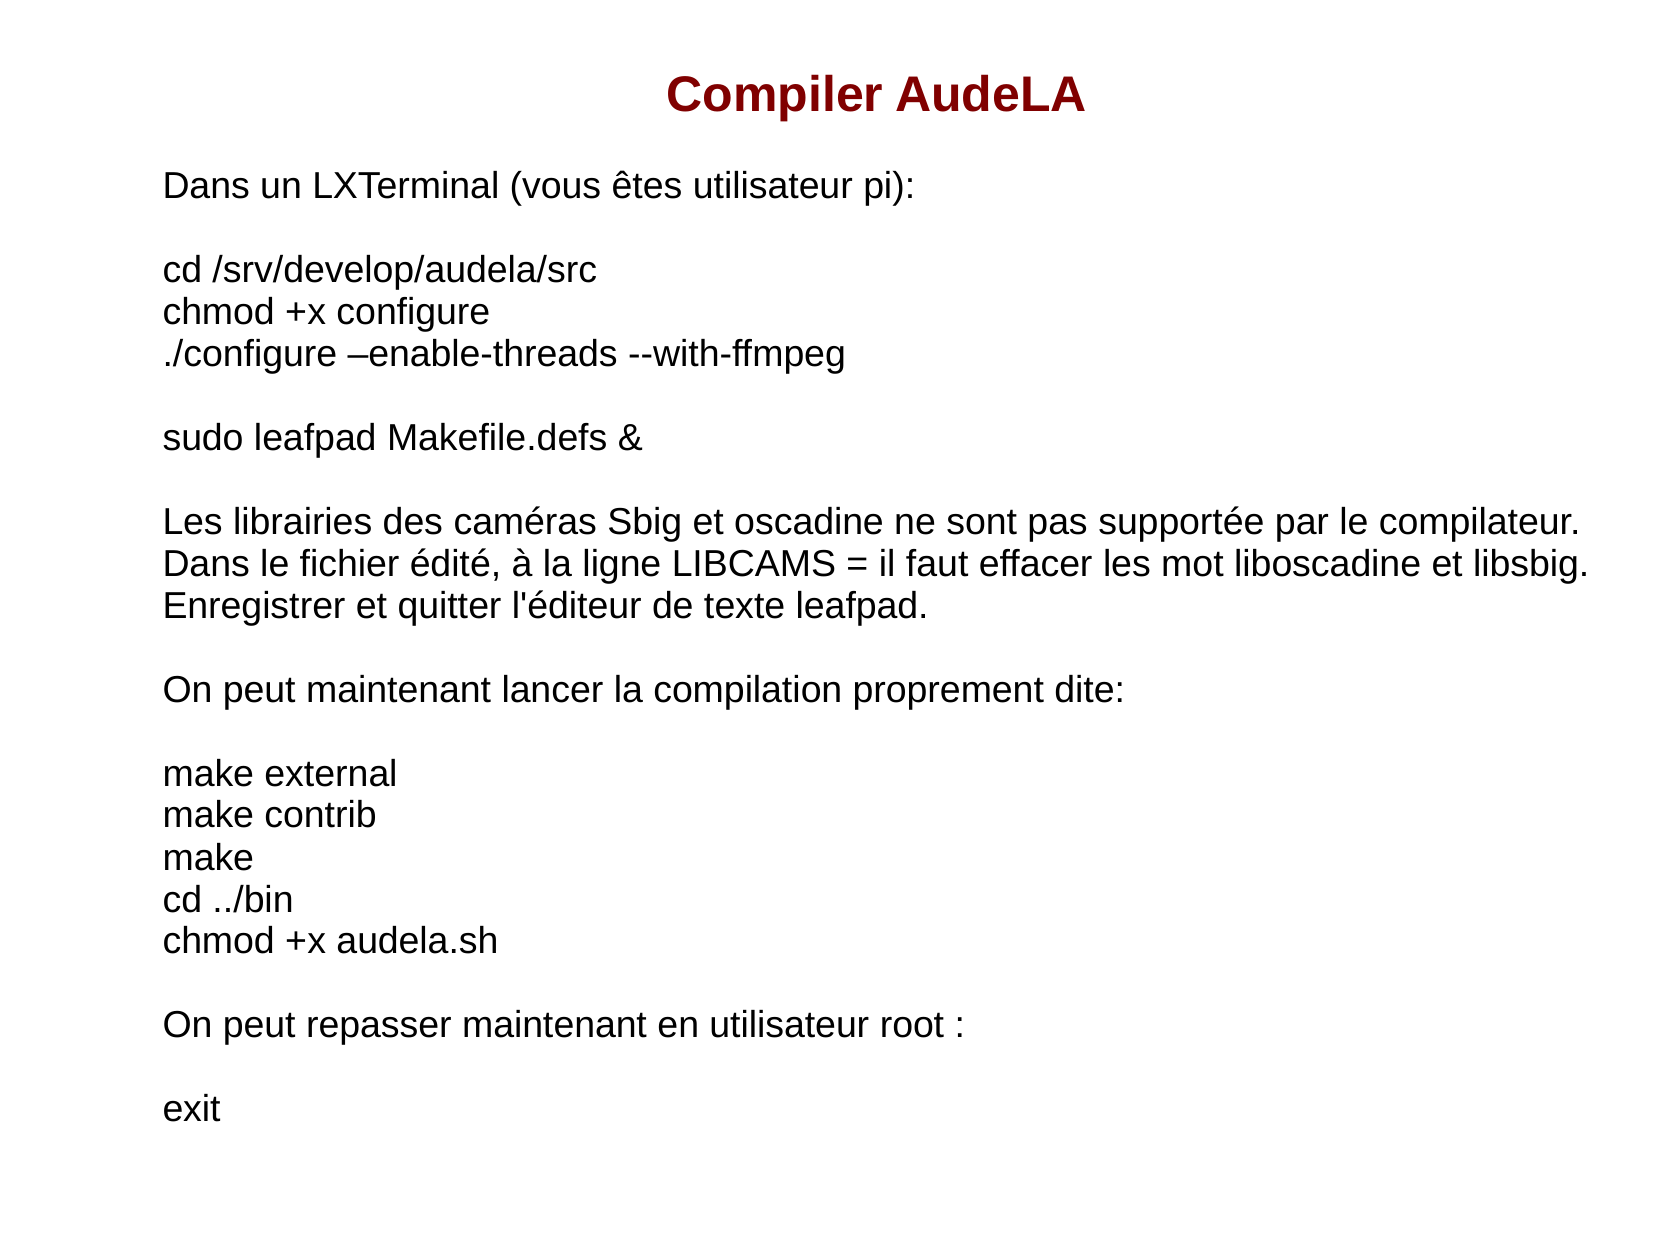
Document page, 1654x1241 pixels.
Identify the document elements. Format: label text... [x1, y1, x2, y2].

text_box Compiler AudeLA Dans un LXTerminal (vous êtes utilisateur pi): cd /srv/develop/audela/src chmod +x configure ./configure –enable-threads --with-ffmpeg sudo leafpad Makefile.defs & Les librairies des caméras Sbig et oscadine ne sont pas supportée par le compilateur. Dans le fichier édité, à la ligne LIBCAMS = il faut effacer les mot liboscadine et libsbig. Enregistrer et quitter l'éditeur de texte leafpad. On peut maintenant lancer la compilation proprement dite: make external make contrib make cd ../bin chmod +x audela.sh On peut repasser maintenant en utilisateur root : exit [147, 59, 1607, 1161]
